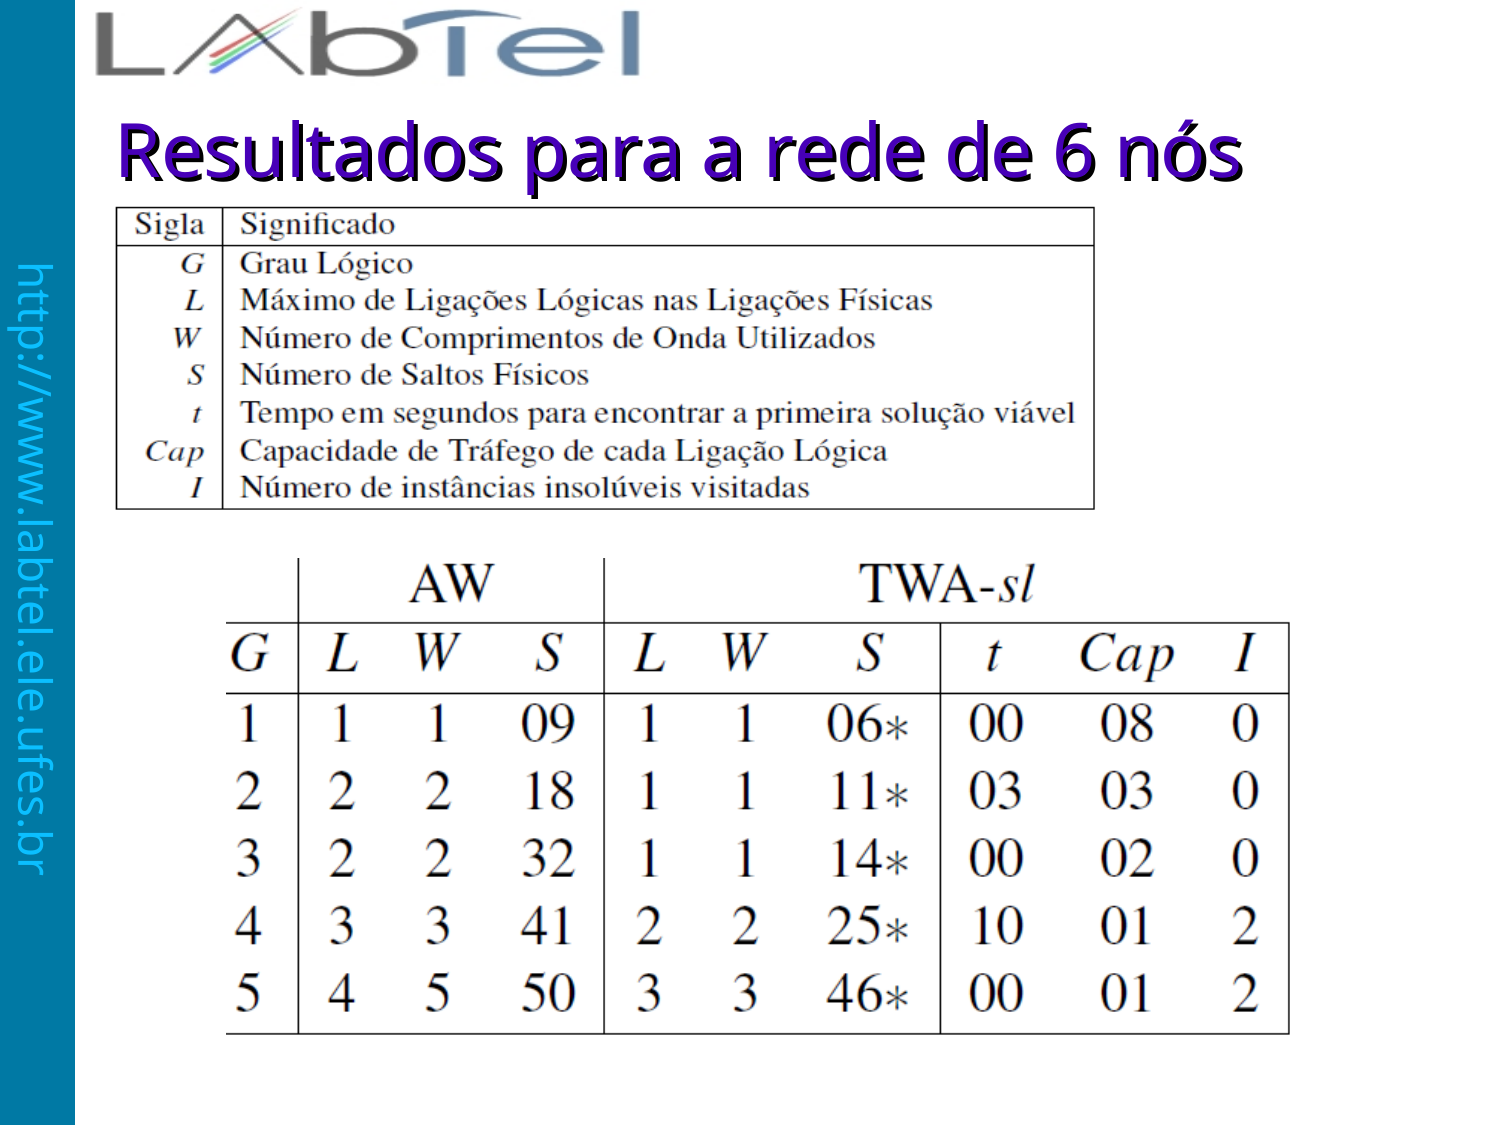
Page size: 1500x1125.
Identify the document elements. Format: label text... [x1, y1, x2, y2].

title Resultados para a rede de 6 nós [99, 48, 1461, 246]
picture [76, 0, 675, 88]
picture [113, 203, 1101, 514]
picture [226, 558, 1293, 1038]
